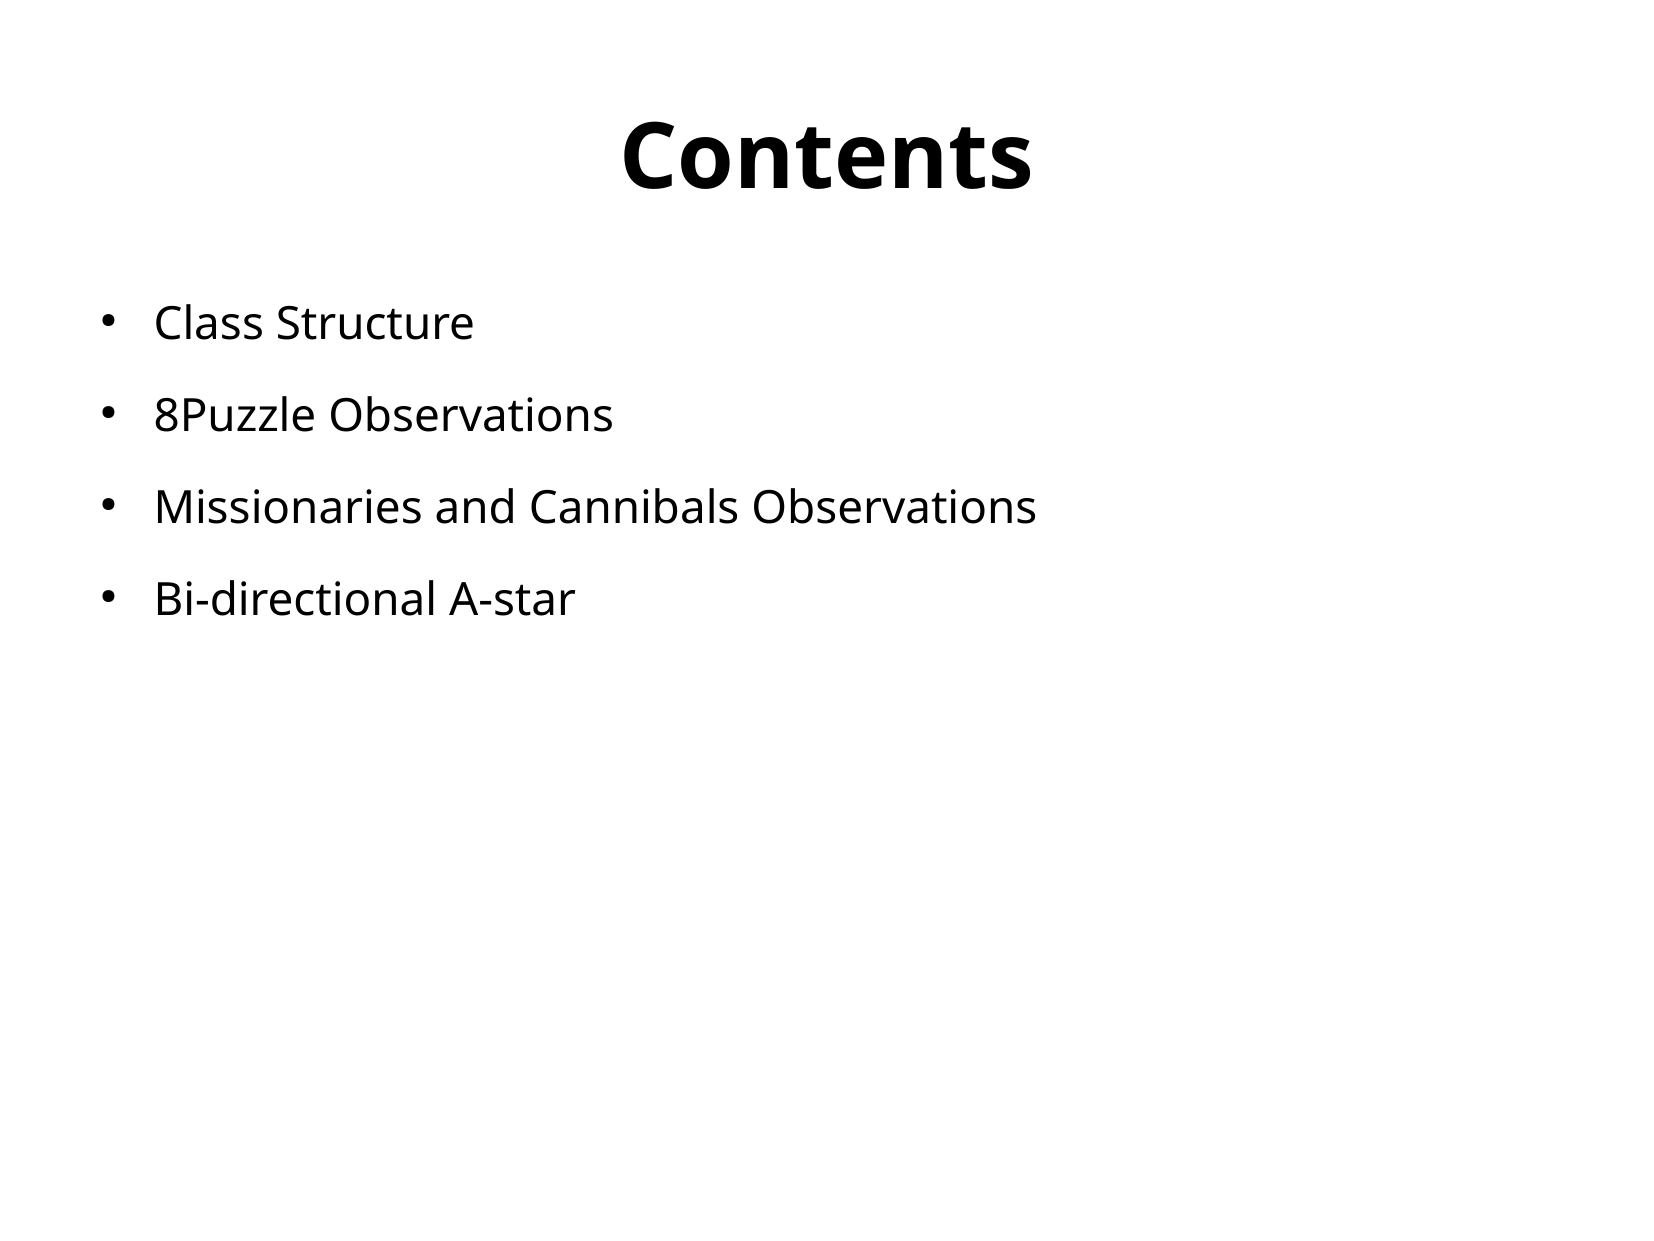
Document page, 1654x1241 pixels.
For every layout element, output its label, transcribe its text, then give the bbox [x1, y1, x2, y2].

list Class Structure 8Puzzle Observations Missionaries and Cannibals Observations Bi-directional A-star [82, 290, 1538, 1010]
title Contents [82, 49, 1571, 257]
